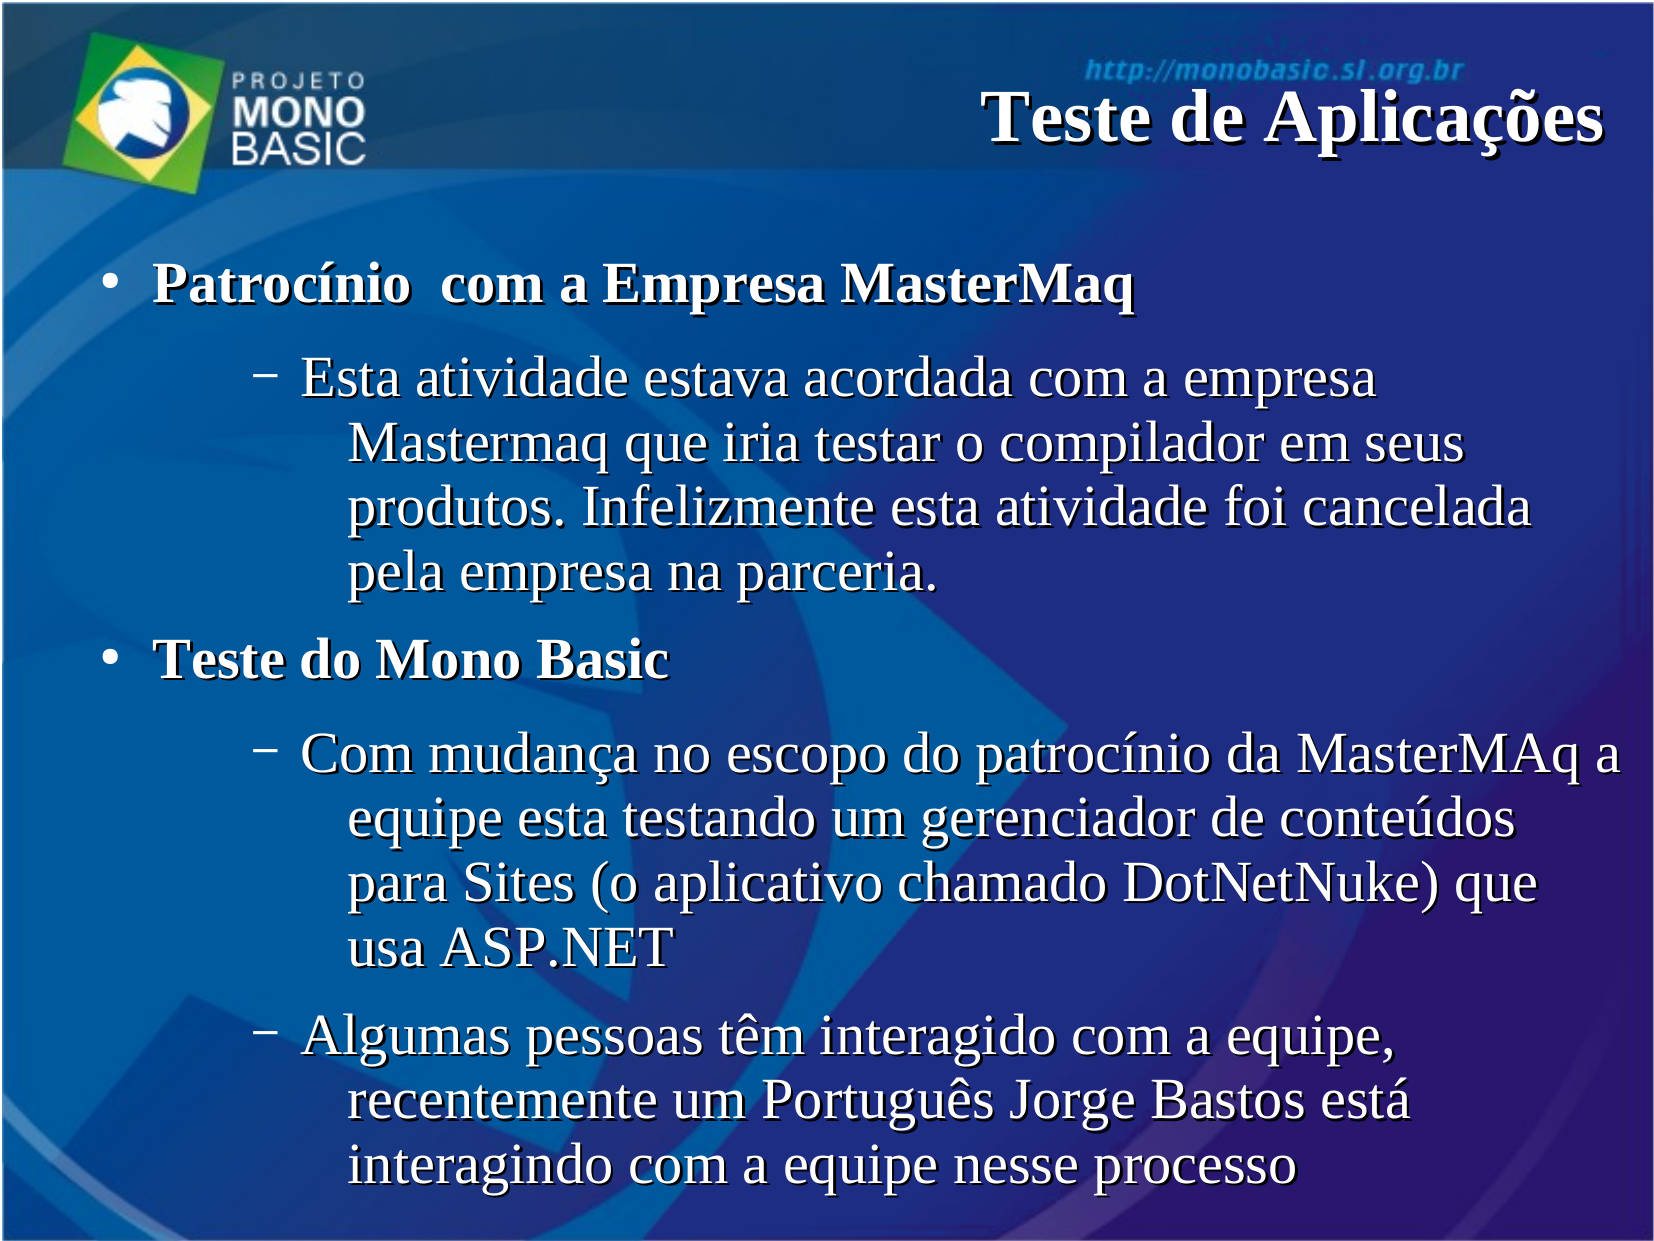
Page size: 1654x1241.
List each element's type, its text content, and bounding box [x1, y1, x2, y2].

title Teste de Aplicações [222, 43, 1606, 191]
picture [2, 2, 1654, 1241]
list Patrocínio com a Empresa MasterMaq Esta atividade estava acordada com a empresa Mastermaq que iria testar o compilador em seus produtos. Infelizmente esta atividade foi cancelada pela empresa na parceria. Teste do Mono Basic Com mudança no escopo do patrocínio da MasterMAq a equipe esta testando um gerenciador de conteúdos para Sites (o aplicativo chamado DotNetNuke) que usa ASP.NET Algumas pessoas têm interagido com a equipe, recentemente um Português Jorge Bastos está interagindo com a equipe nesse processo [64, 250, 1627, 1144]
